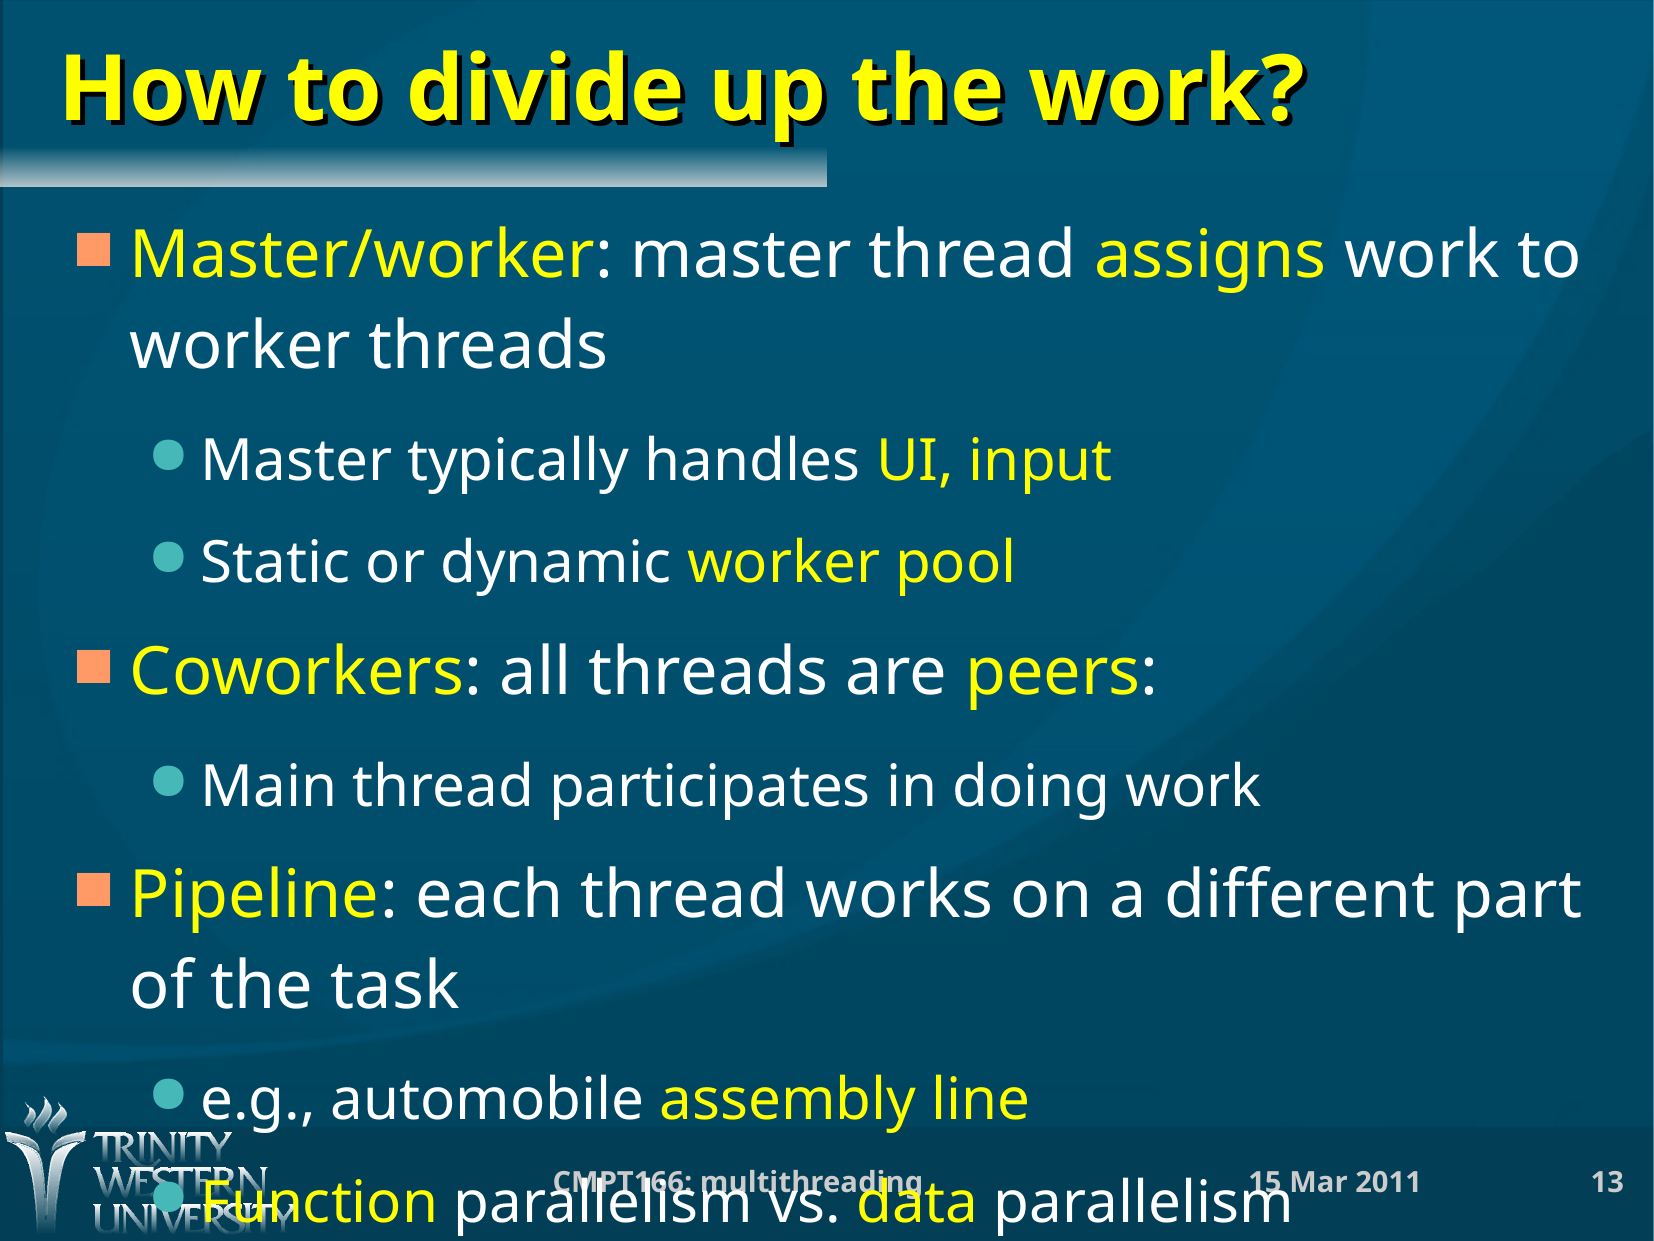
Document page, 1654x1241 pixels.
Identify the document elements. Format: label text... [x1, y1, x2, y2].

picture [38, 1227, 54, 1232]
title How to divide up the work? [59, 19, 1595, 148]
list Master/worker: master thread assigns work to worker threads Master typically handles UI, input Static or dynamic worker pool Coworkers: all threads are peers: Main thread participates in doing work Pipeline: each thread works on a different part of the task e.g., automobile assembly line Function parallelism vs. data parallelism [59, 206, 1625, 1118]
